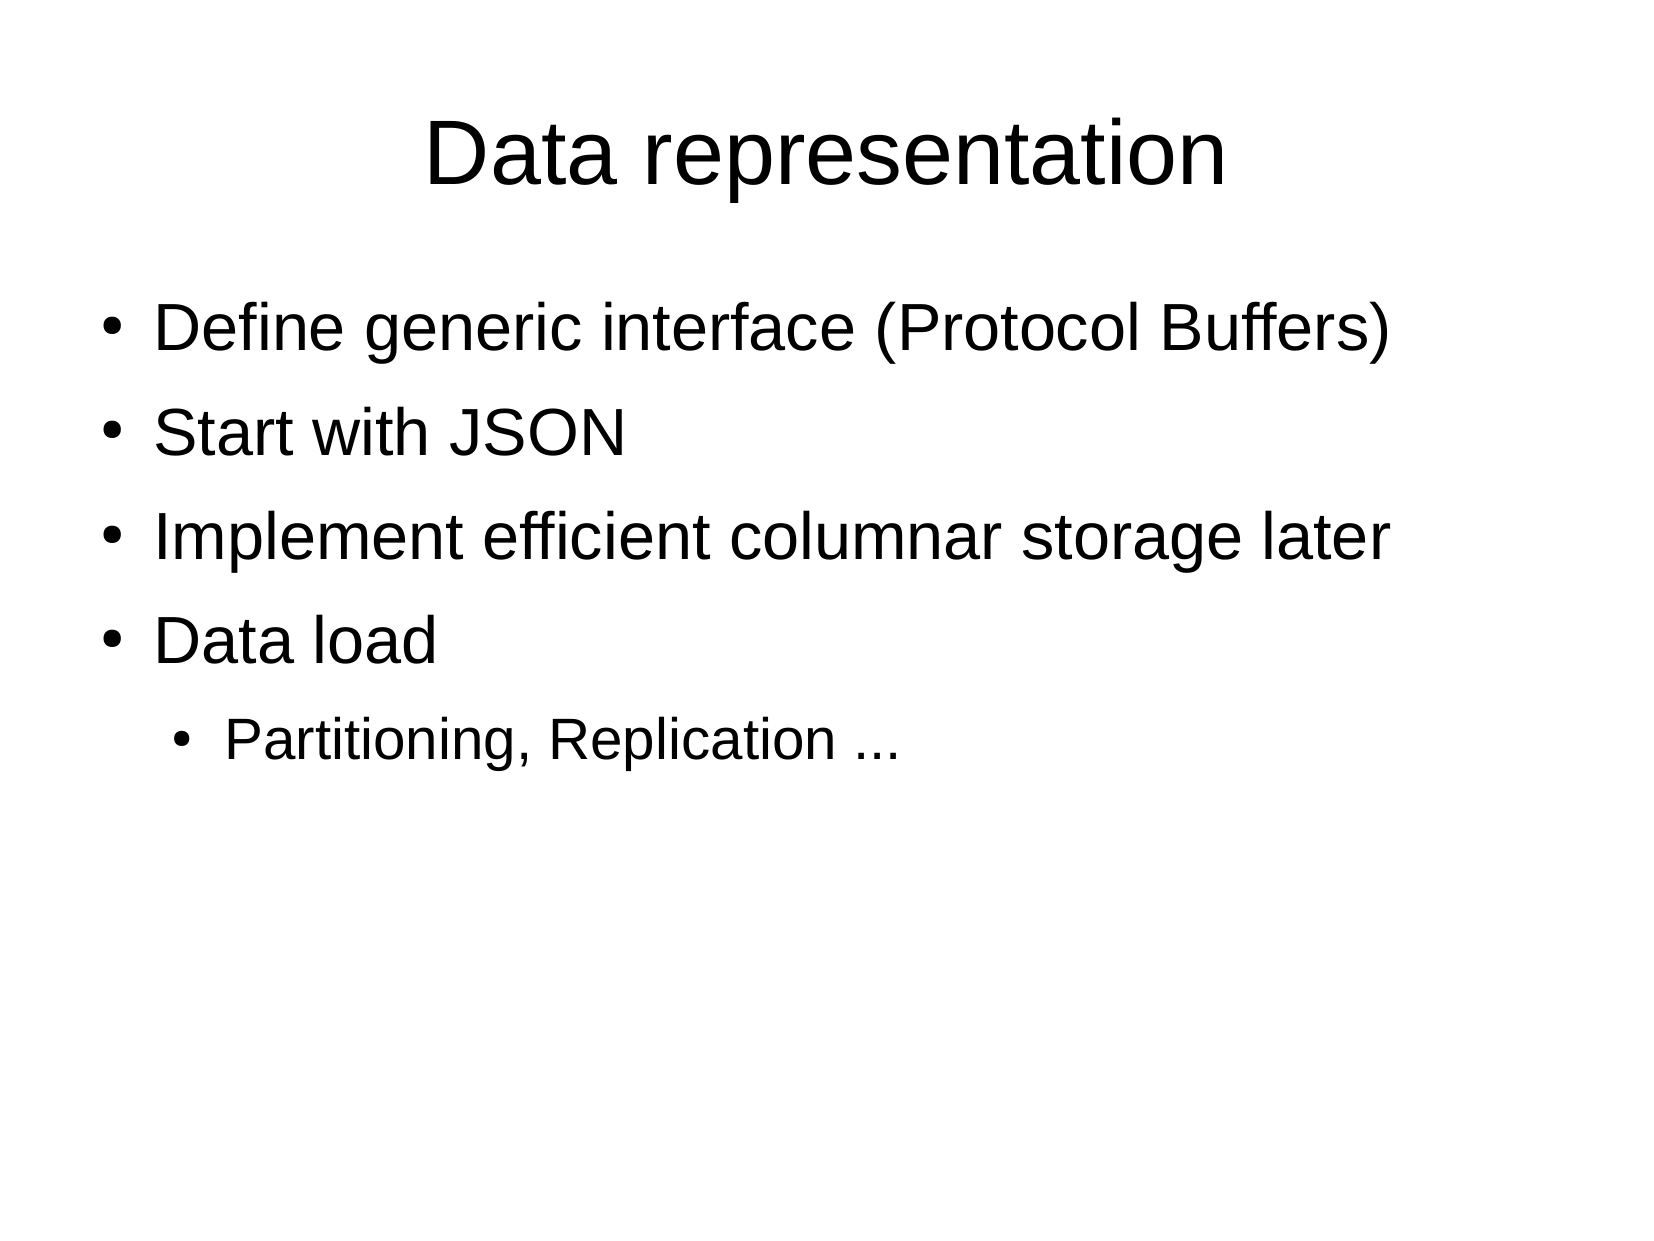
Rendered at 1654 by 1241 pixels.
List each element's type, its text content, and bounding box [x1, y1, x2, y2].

title Data representation [82, 49, 1571, 257]
list Define generic interface (Protocol Buffers) Start with JSON Implement efficient columnar storage later Data load Partitioning, Replication ... [82, 290, 1571, 1109]
